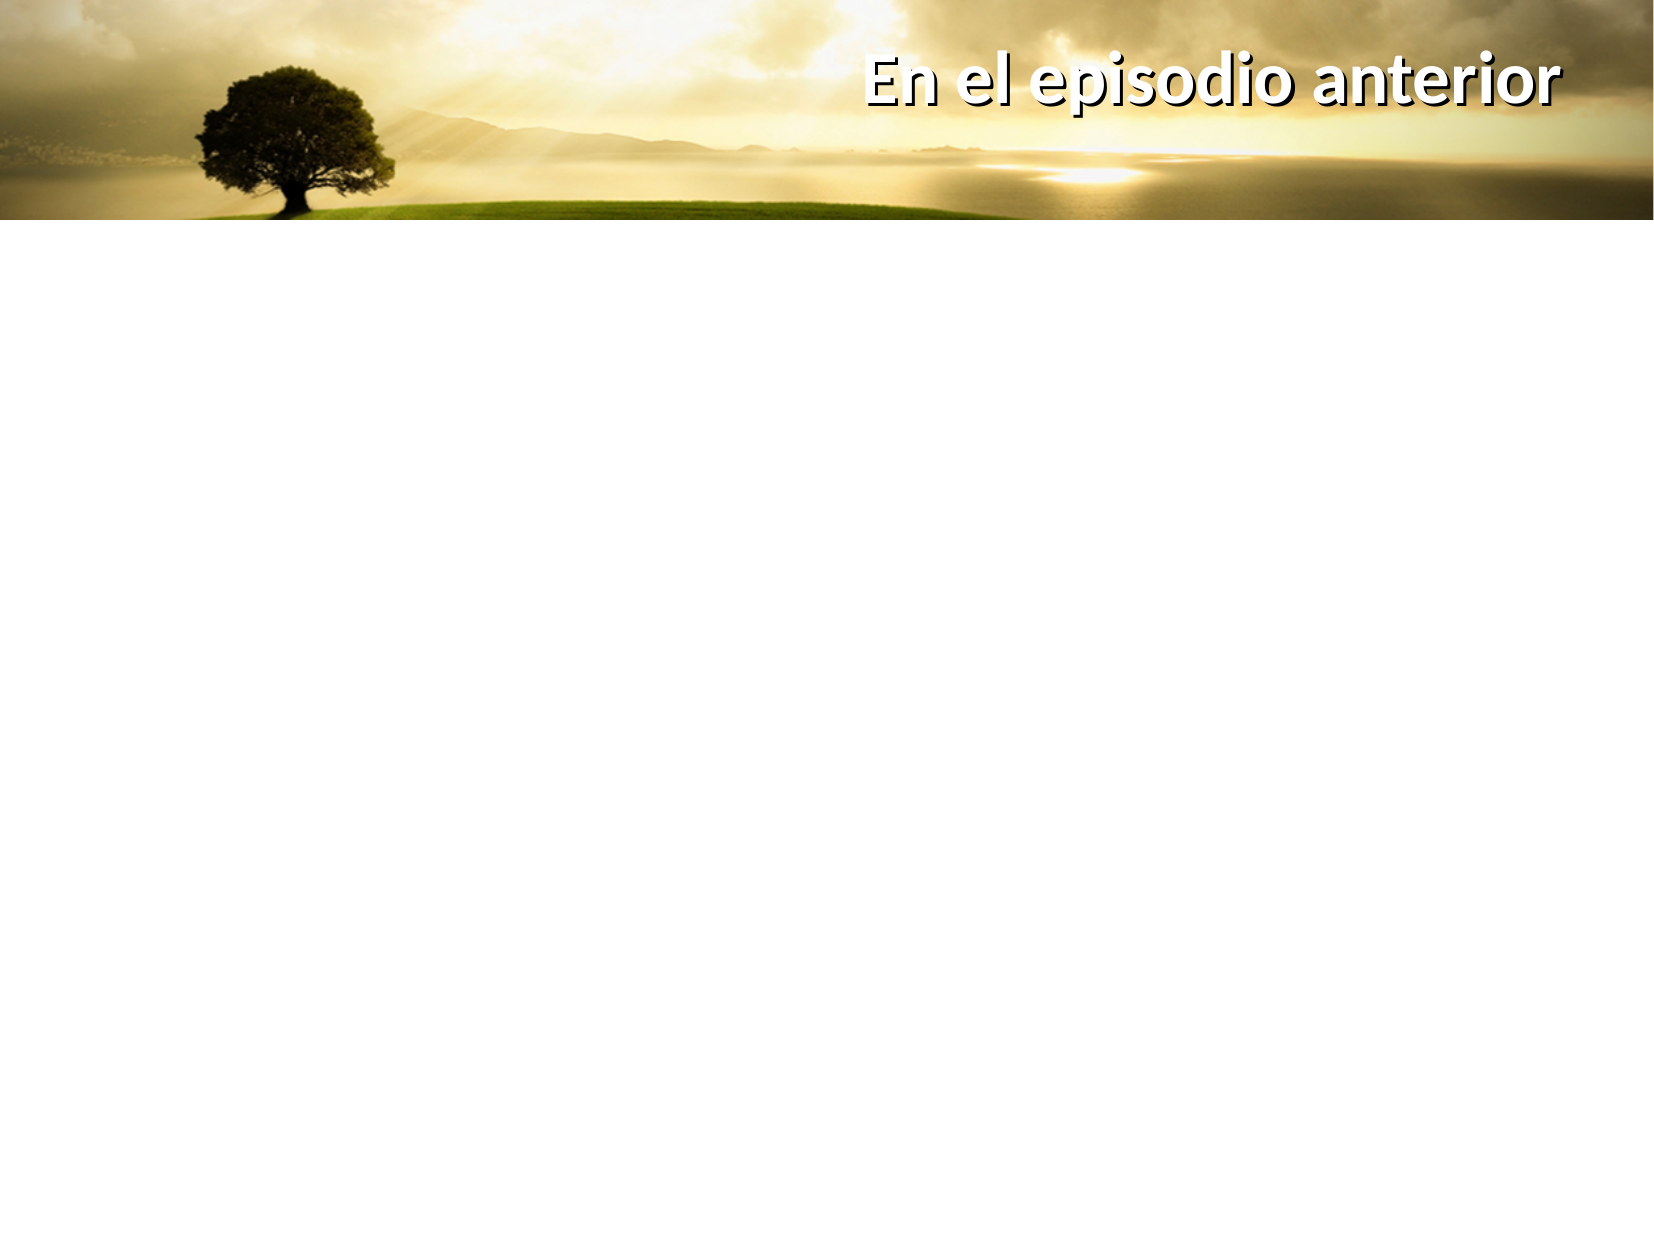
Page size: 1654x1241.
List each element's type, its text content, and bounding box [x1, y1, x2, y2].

picture [0, 0, 1654, 220]
title En el episodio anterior [75, 19, 1564, 151]
